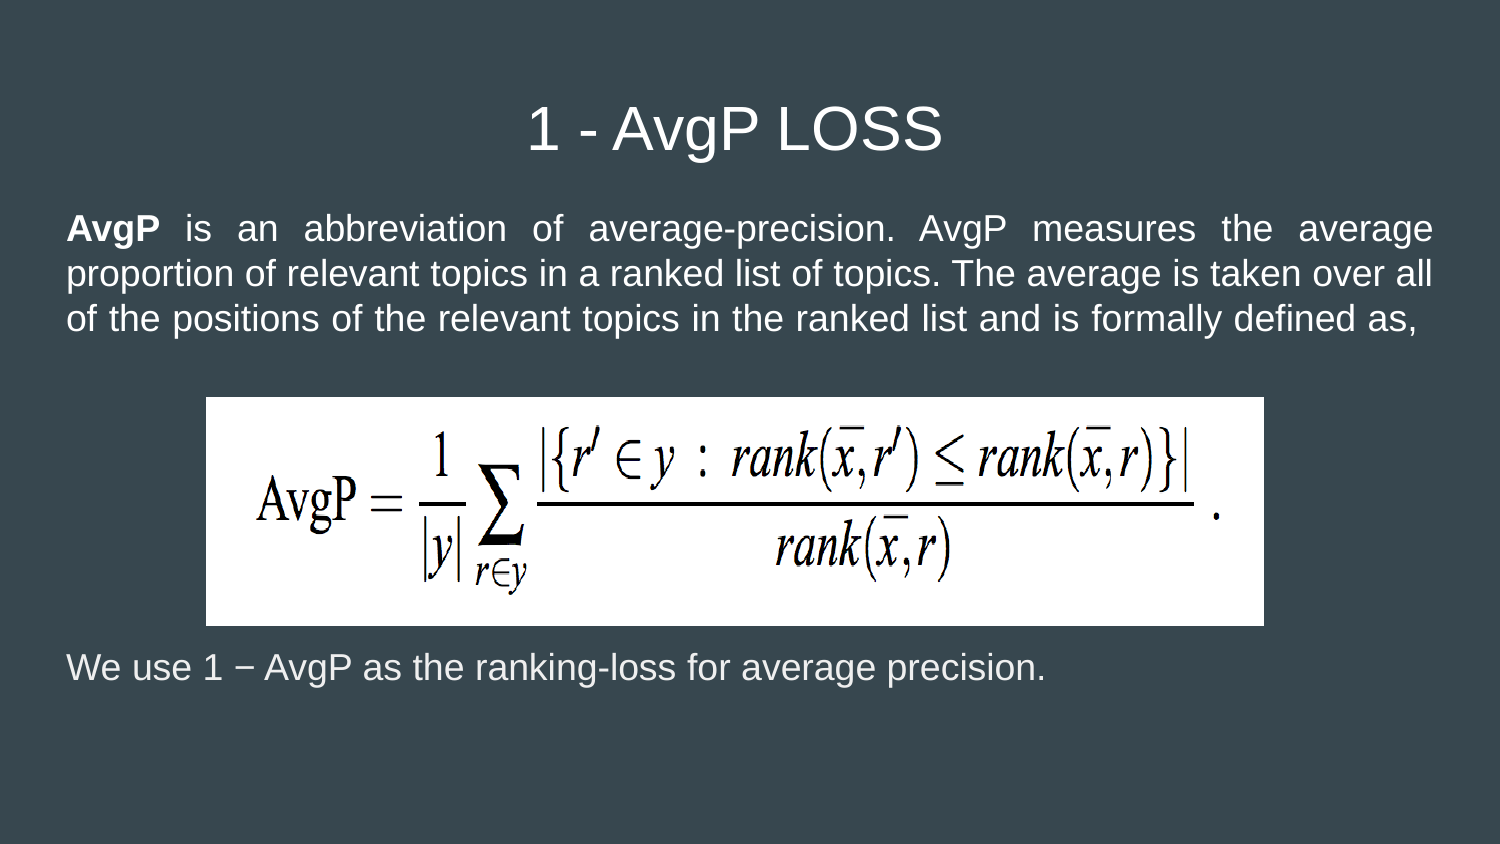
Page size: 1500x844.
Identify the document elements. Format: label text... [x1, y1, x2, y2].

title 1 - AvgP LOSS [36, 72, 1434, 167]
list AvgP is an abbreviation of average-precision. AvgP measures the average proportion of relevant topics in a ranked list of topics. The average is taken over all of the positions of the relevant topics in the ranked list and is formally defined as, We use 1 − AvgP as the ranking-loss for average precision. [51, 189, 1449, 750]
picture [206, 397, 1264, 626]
